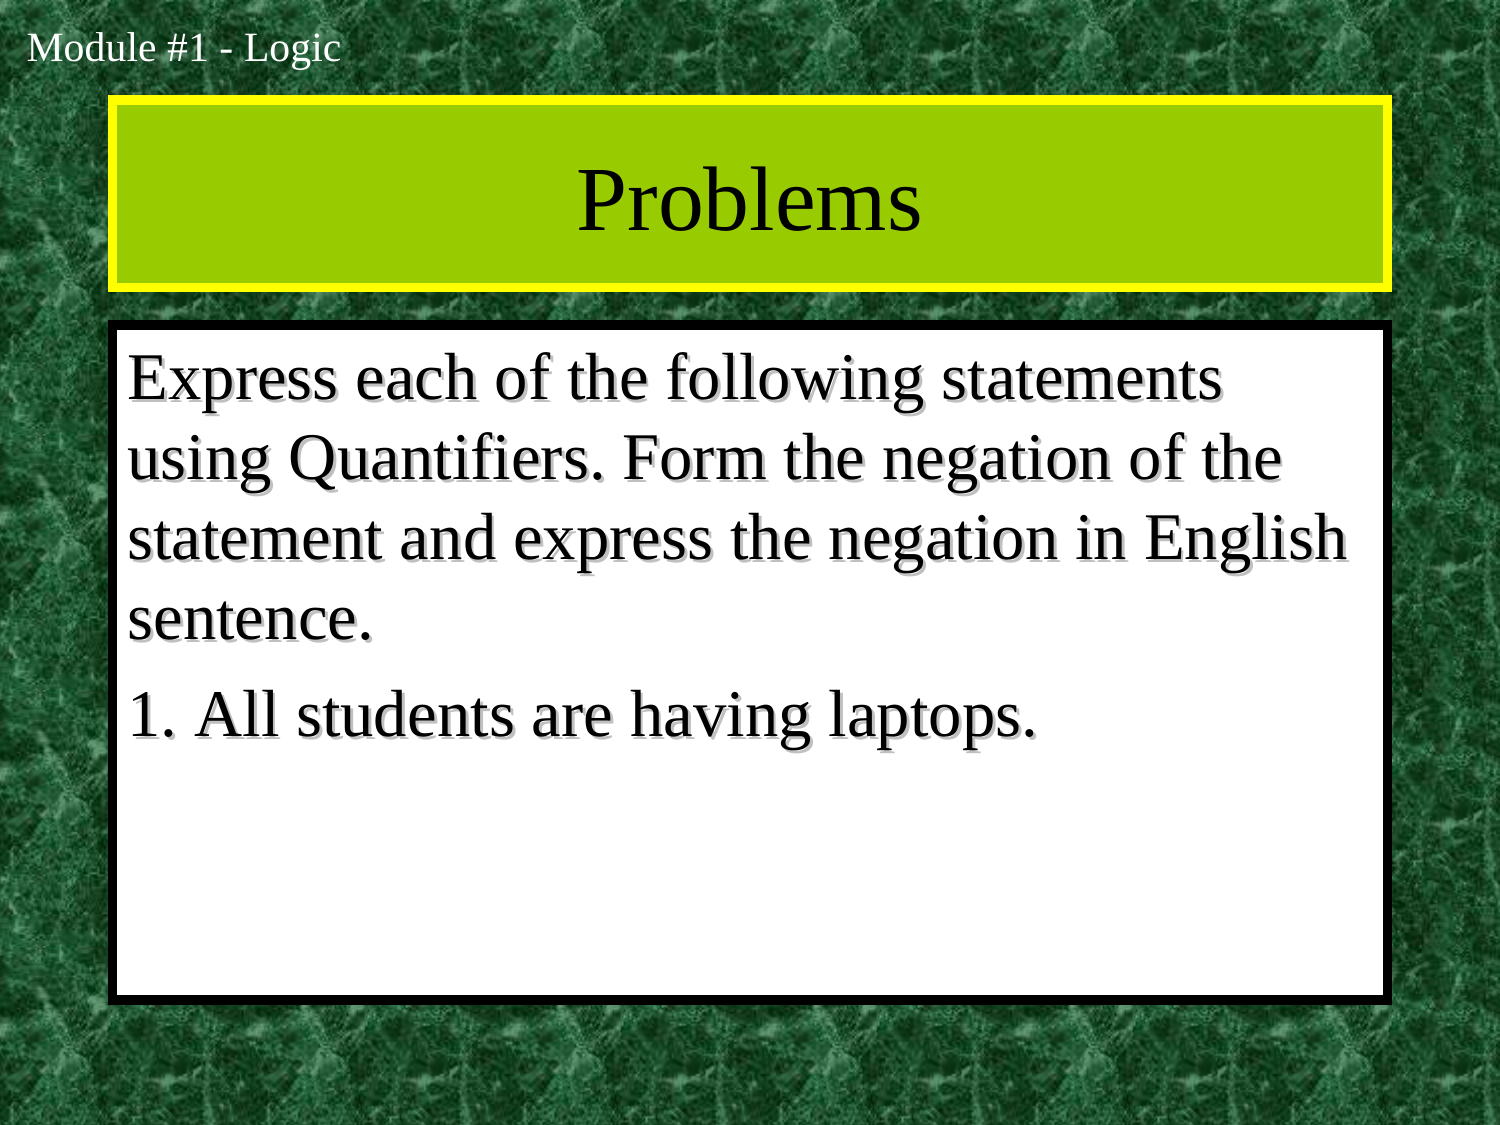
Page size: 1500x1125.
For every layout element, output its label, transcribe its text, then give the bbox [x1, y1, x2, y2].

title Problems [112, 99, 1388, 288]
list Express each of the following statements using Quantifiers. Form the negation of the statement and express the negation in English sentence. 1. All students are having laptops. [112, 324, 1388, 1000]
picture [0, 0, 1500, 1125]
